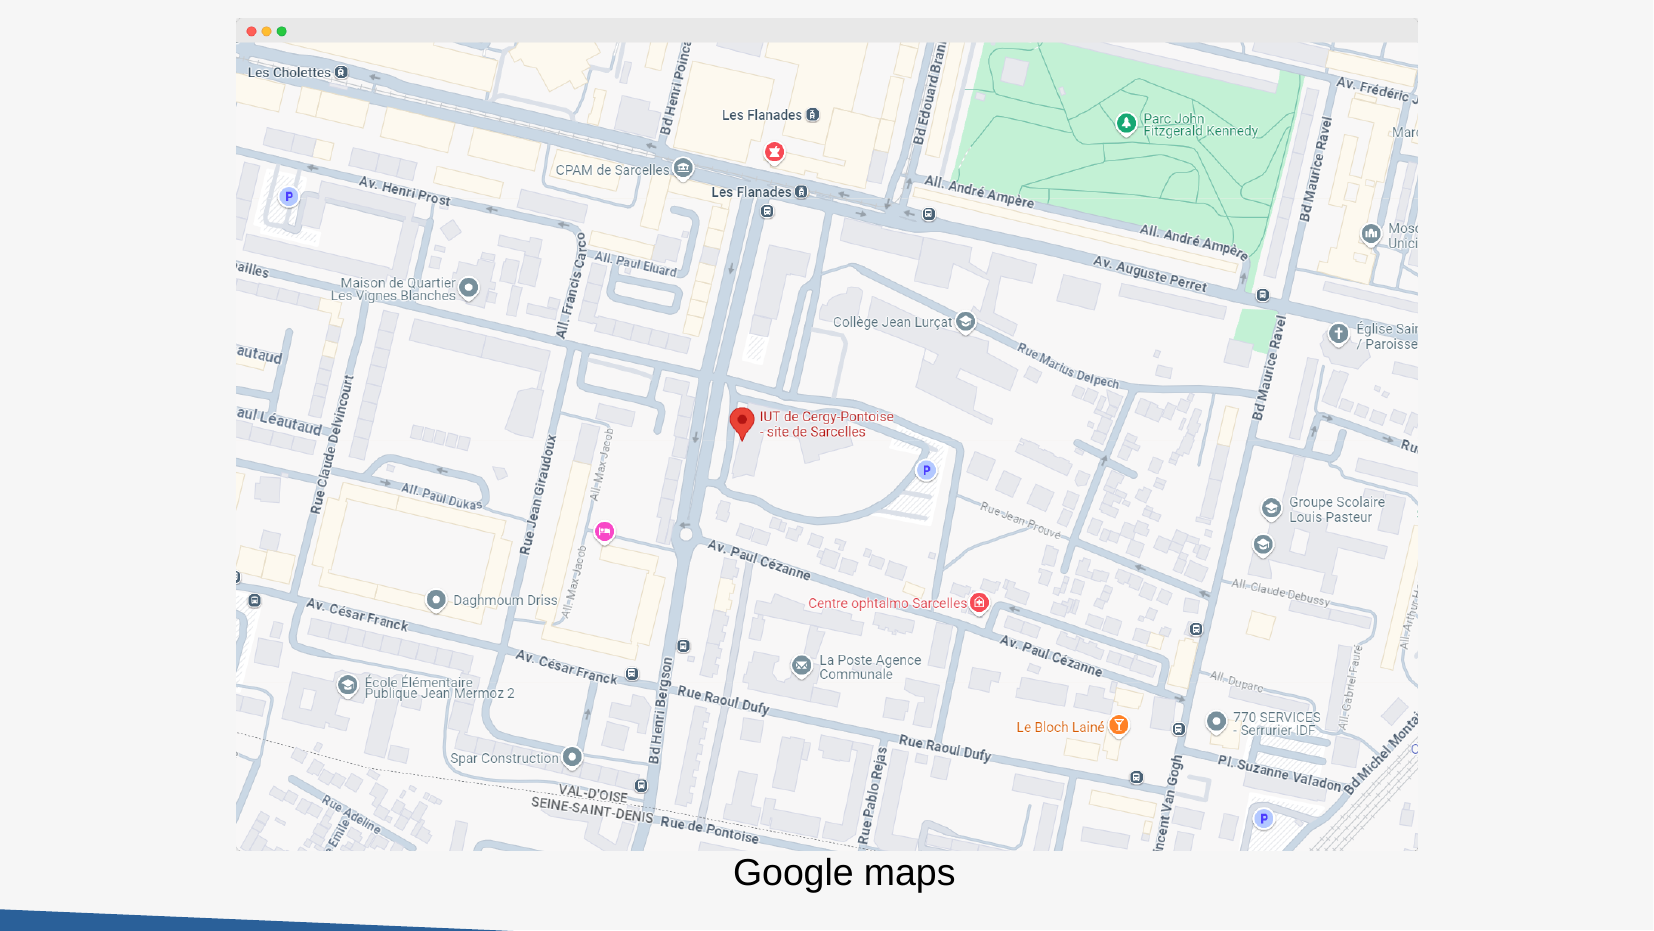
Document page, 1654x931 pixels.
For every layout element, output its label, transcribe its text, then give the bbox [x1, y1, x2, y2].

text_box [0, 909, 514, 931]
text_box Google maps [501, 851, 1188, 904]
picture [236, 18, 1418, 851]
